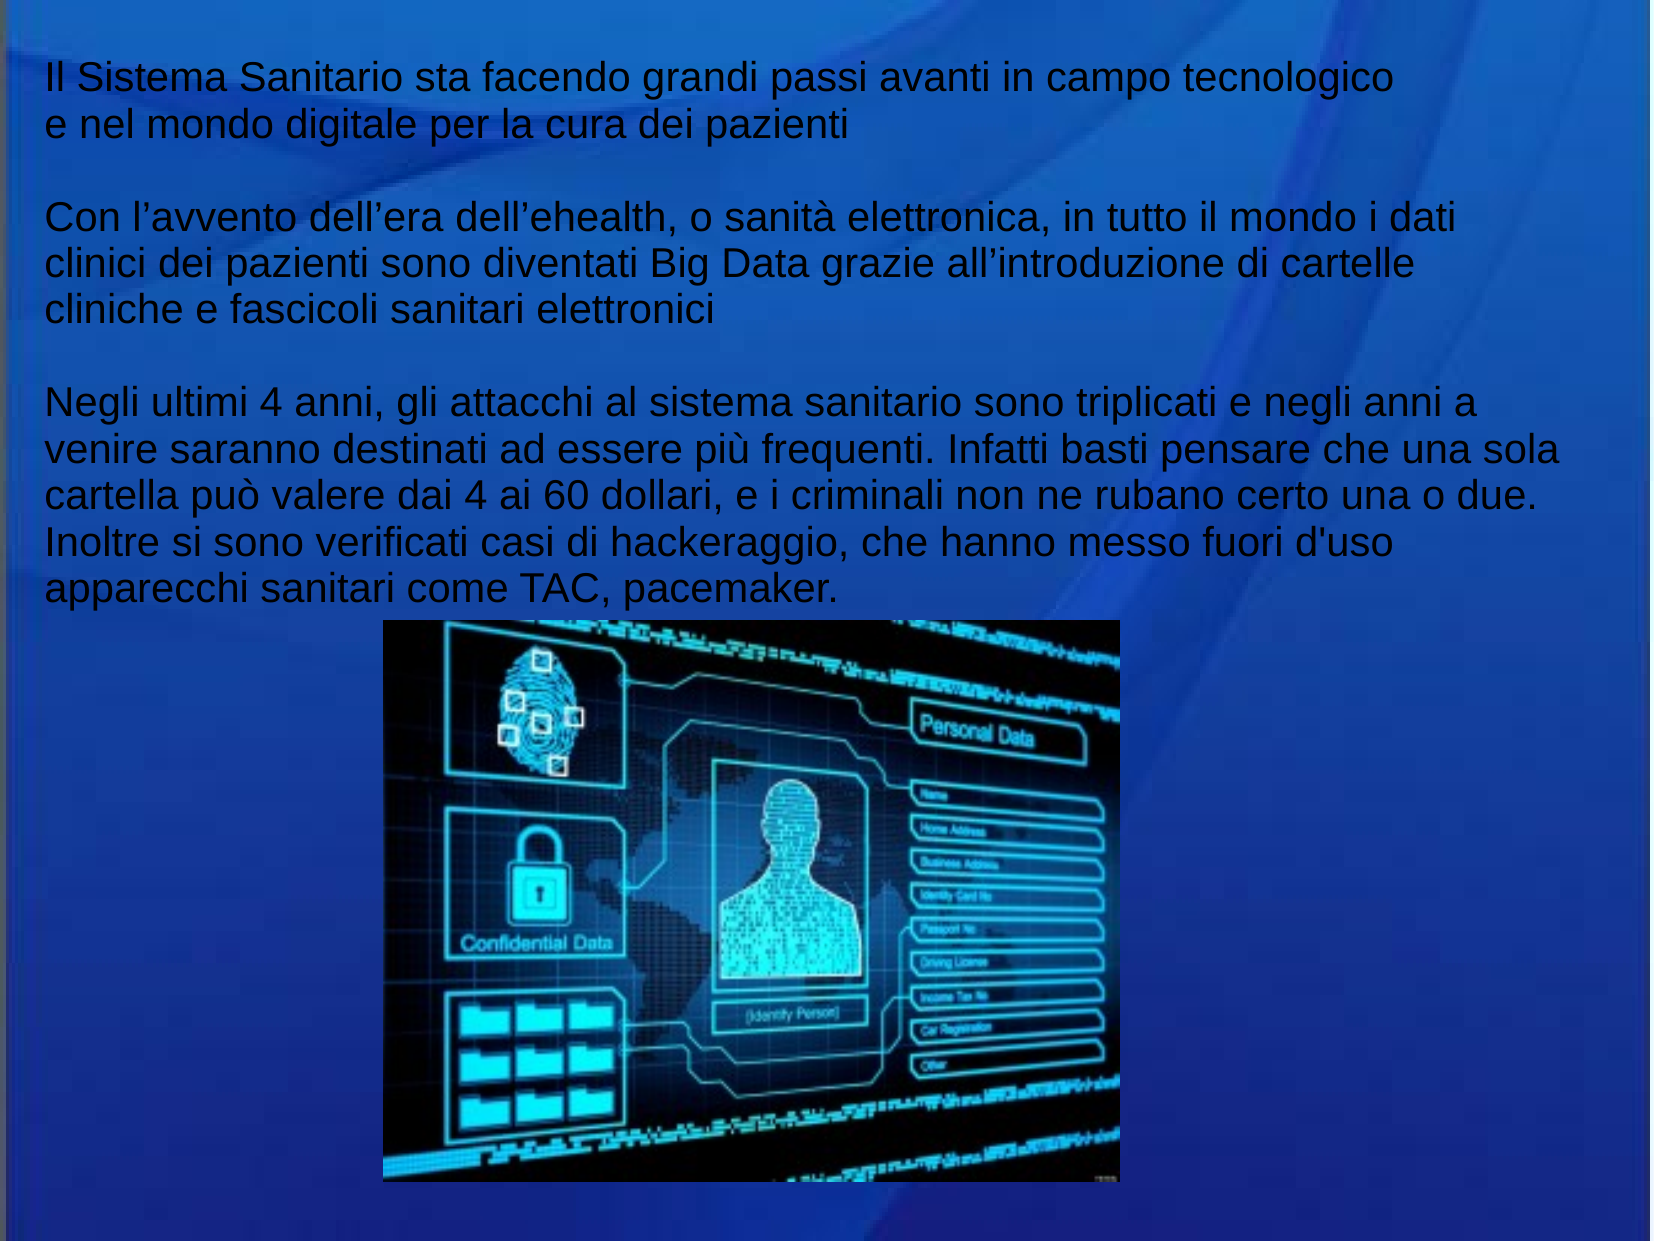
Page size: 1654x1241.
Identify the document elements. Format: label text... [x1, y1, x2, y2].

text_box Il Sistema Sanitario sta facendo grandi passi avanti in campo tecnologico e nel mondo digitale per la cura dei pazienti Con l’avvento dell’era dell’ehealth, o sanità elettronica, in tutto il mondo i dati clinici dei pazienti sono diventati Big Data grazie all’introduzione di cartelle cliniche e fascicoli sanitari elettronici Negli ultimi 4 anni, gli attacchi al sistema sanitario sono triplicati e negli anni a venire saranno destinati ad essere più frequenti. Infatti basti pensare che una sola cartella può valere dai 4 ai 60 dollari, e i criminali non ne rubano certo una o due. Inoltre si sono verificati casi di hackeraggio, che hanno messo fuori d'uso apparecchi sanitari come TAC, pacemaker. [29, 0, 1576, 1152]
picture [0, 0, 1654, 1241]
